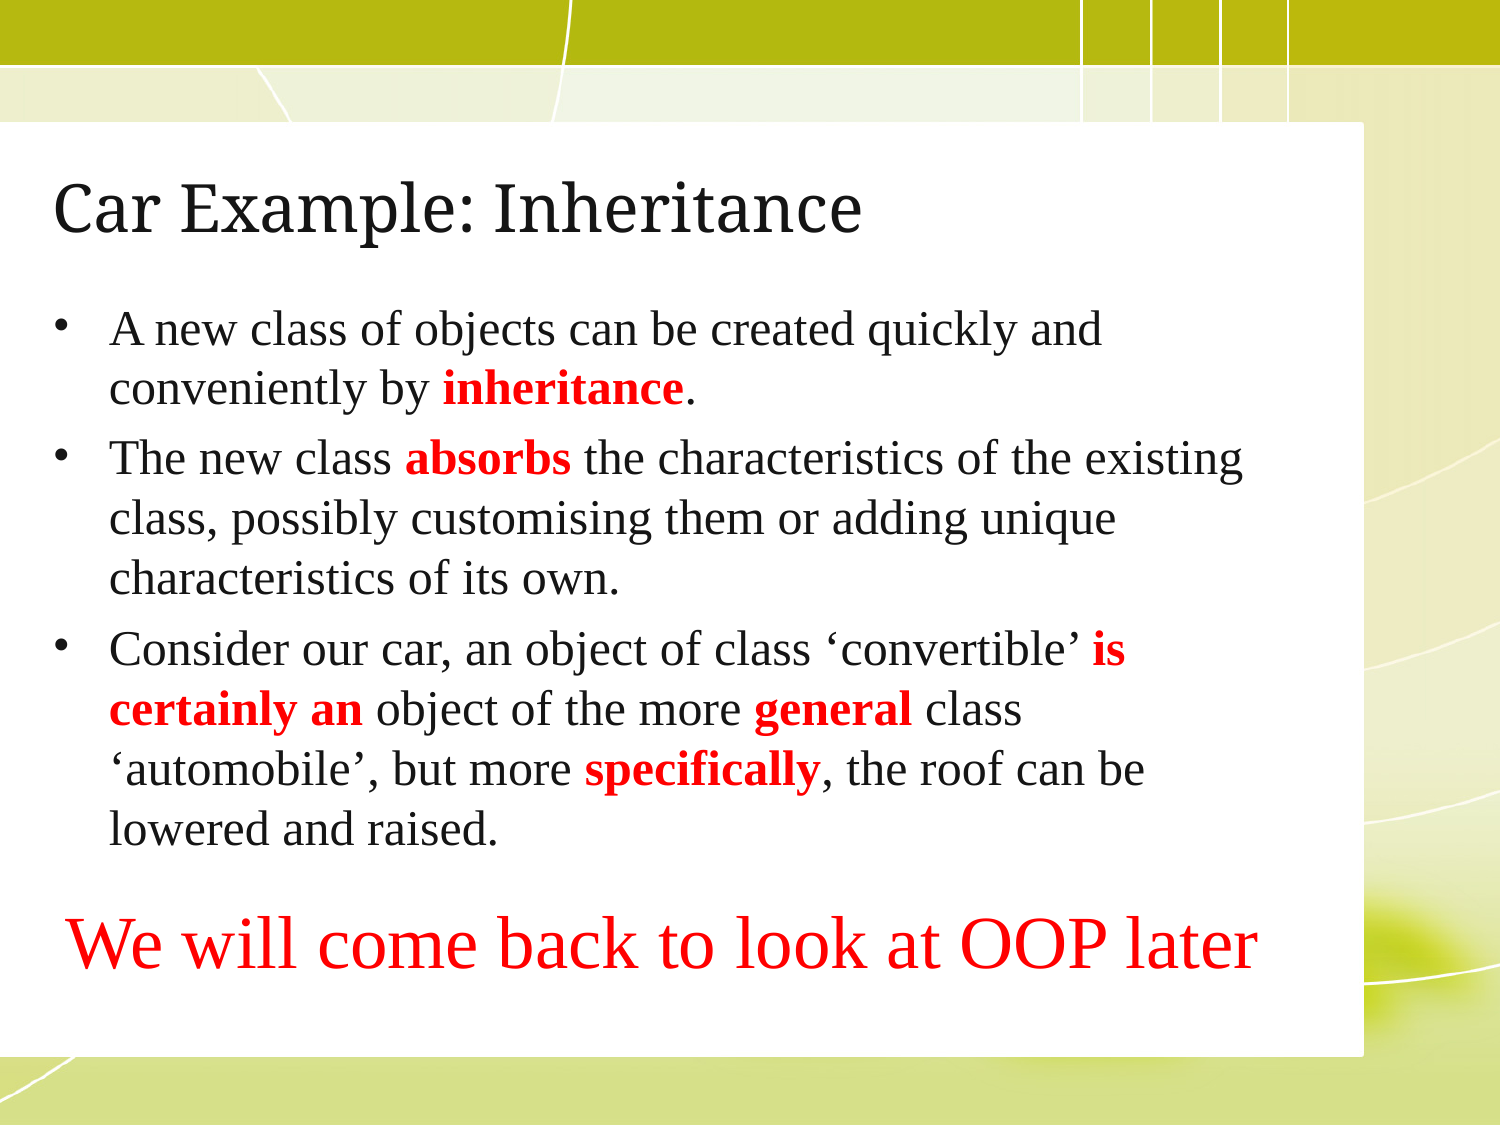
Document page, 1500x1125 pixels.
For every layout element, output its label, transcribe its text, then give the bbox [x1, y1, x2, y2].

list A new class of objects can be created quickly and conveniently by inheritance. The new class absorbs the characteristics of the existing class, possibly customising them or adding unique characteristics of its own. Consider our car, an object of class ‘convertible’ is certainly an object of the more general class ‘automobile’, but more specifically, the roof can be lowered and raised. We will come back to look at OOP later [37, 287, 1288, 963]
title Car Example: Inheritance [37, 137, 1288, 275]
picture [0, 0, 1500, 1125]
